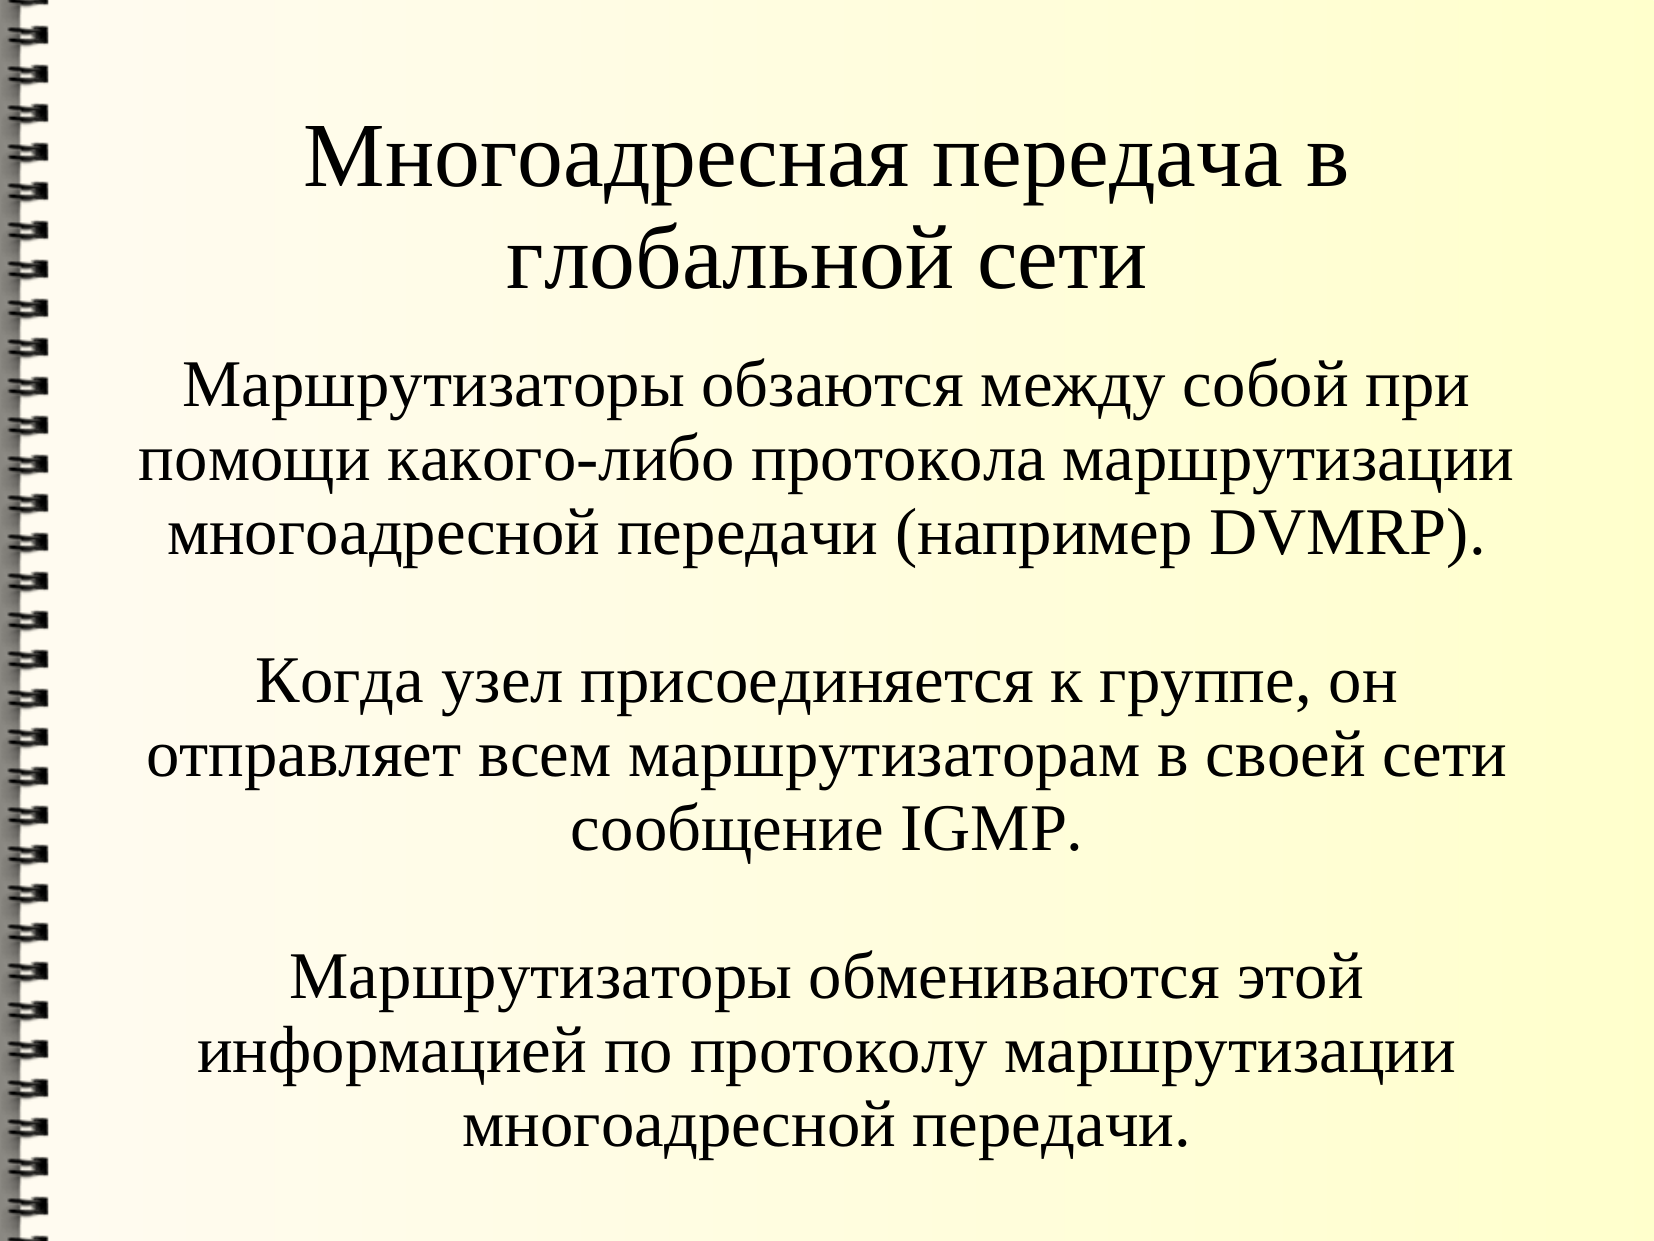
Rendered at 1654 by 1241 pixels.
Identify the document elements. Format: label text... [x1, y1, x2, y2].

subtitle Маршрутизаторы обзаются между собой при помощи какого-либо протокола маршрутизации многоадресной передачи (например DVMRP). Когда узел присоединяется к группе, он отправляет всем маршрутизаторам в своей сети сообщение IGMP. Маршрутизаторы обмениваются этой информацией по протоколу маршрутизации многоадресной передачи. [121, 344, 1534, 1164]
title Многоадресная передача в глобальной сети [121, 102, 1534, 311]
picture [0, 0, 1654, 1241]
